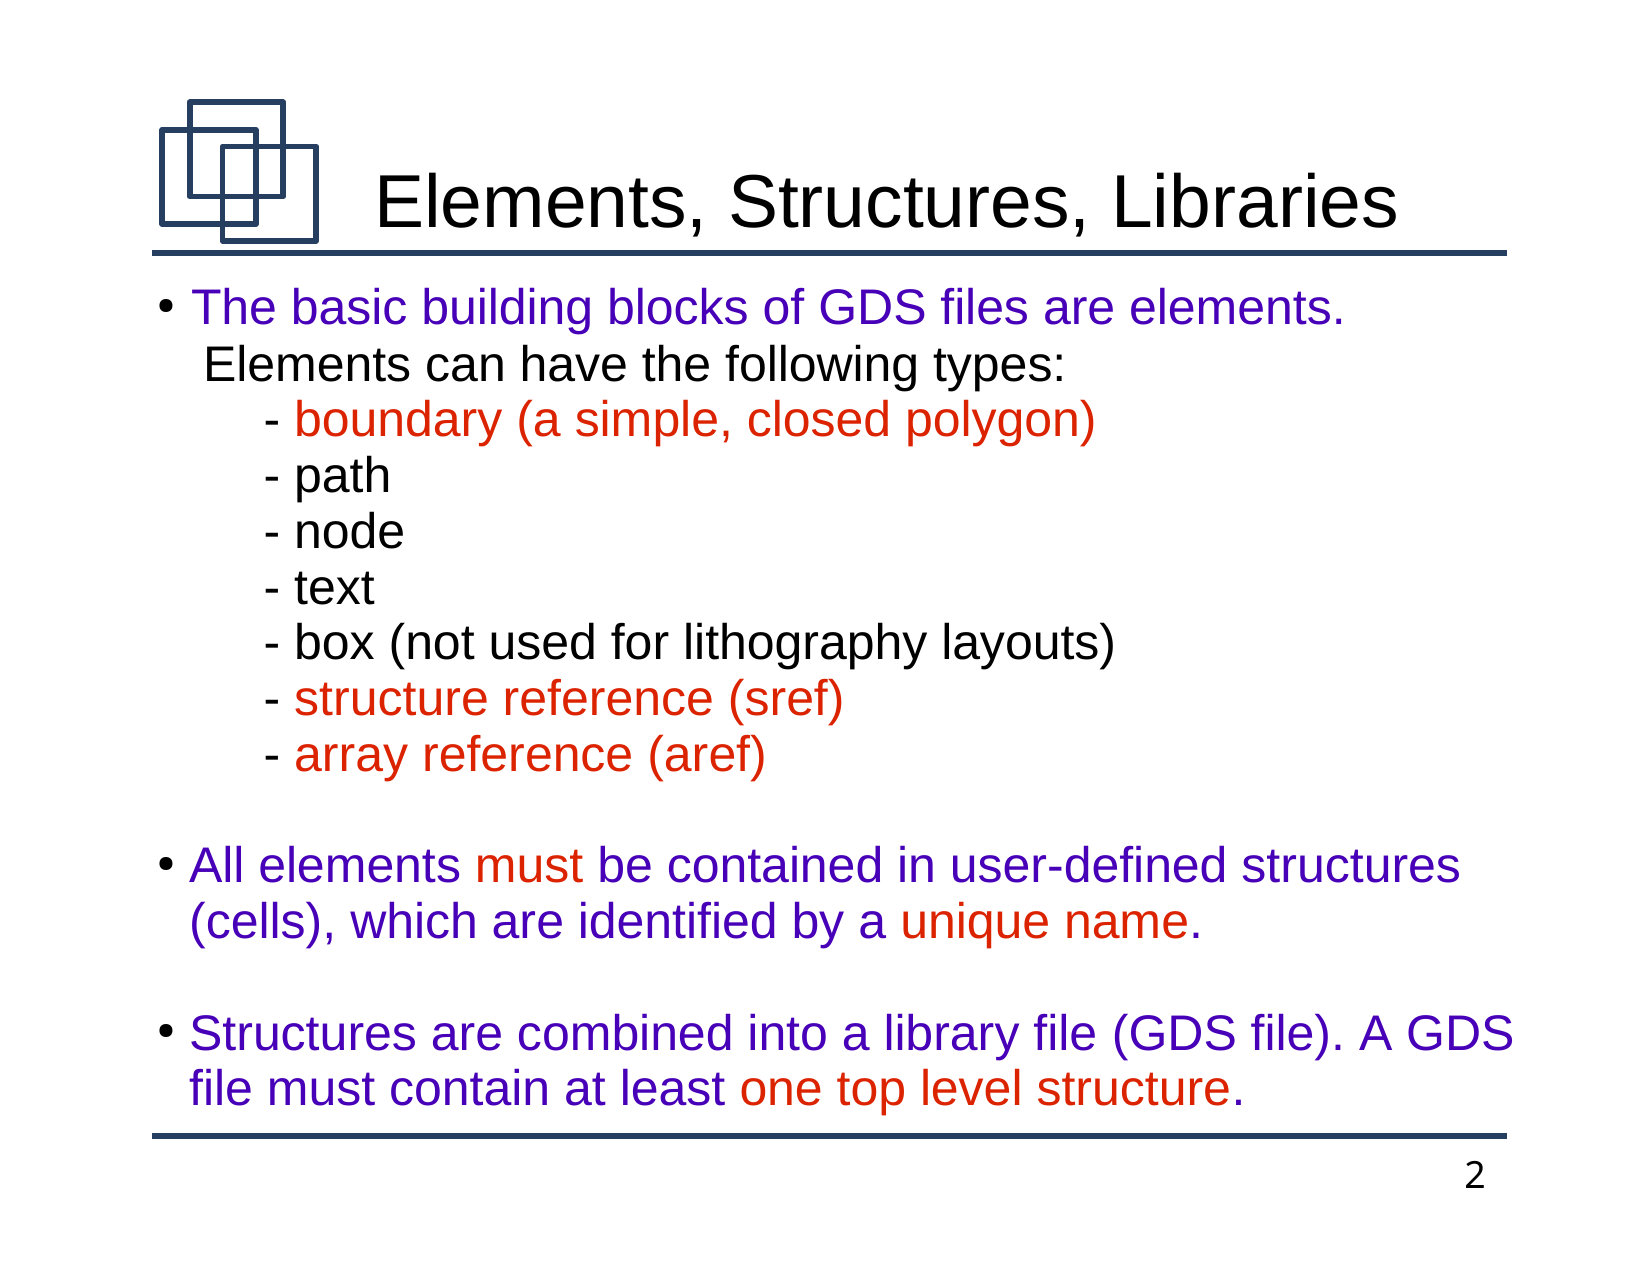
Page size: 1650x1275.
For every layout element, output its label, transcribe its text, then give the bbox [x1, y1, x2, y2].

title Elements, Structures, Libraries [135, 104, 1515, 298]
text_box The basic building blocks of GDS files are elements. Elements can have the following types: - boundary (a simple, closed polygon) - path - node - text - box (not used for lithography layouts) - structure reference (sref) - array reference (aref) All elements must be contained in user-defined structures (cells), which are identified by a unique name. Structures are combined into a library file (GDS file). A GDS file must contain at least one top level structure. [157, 277, 1555, 1117]
